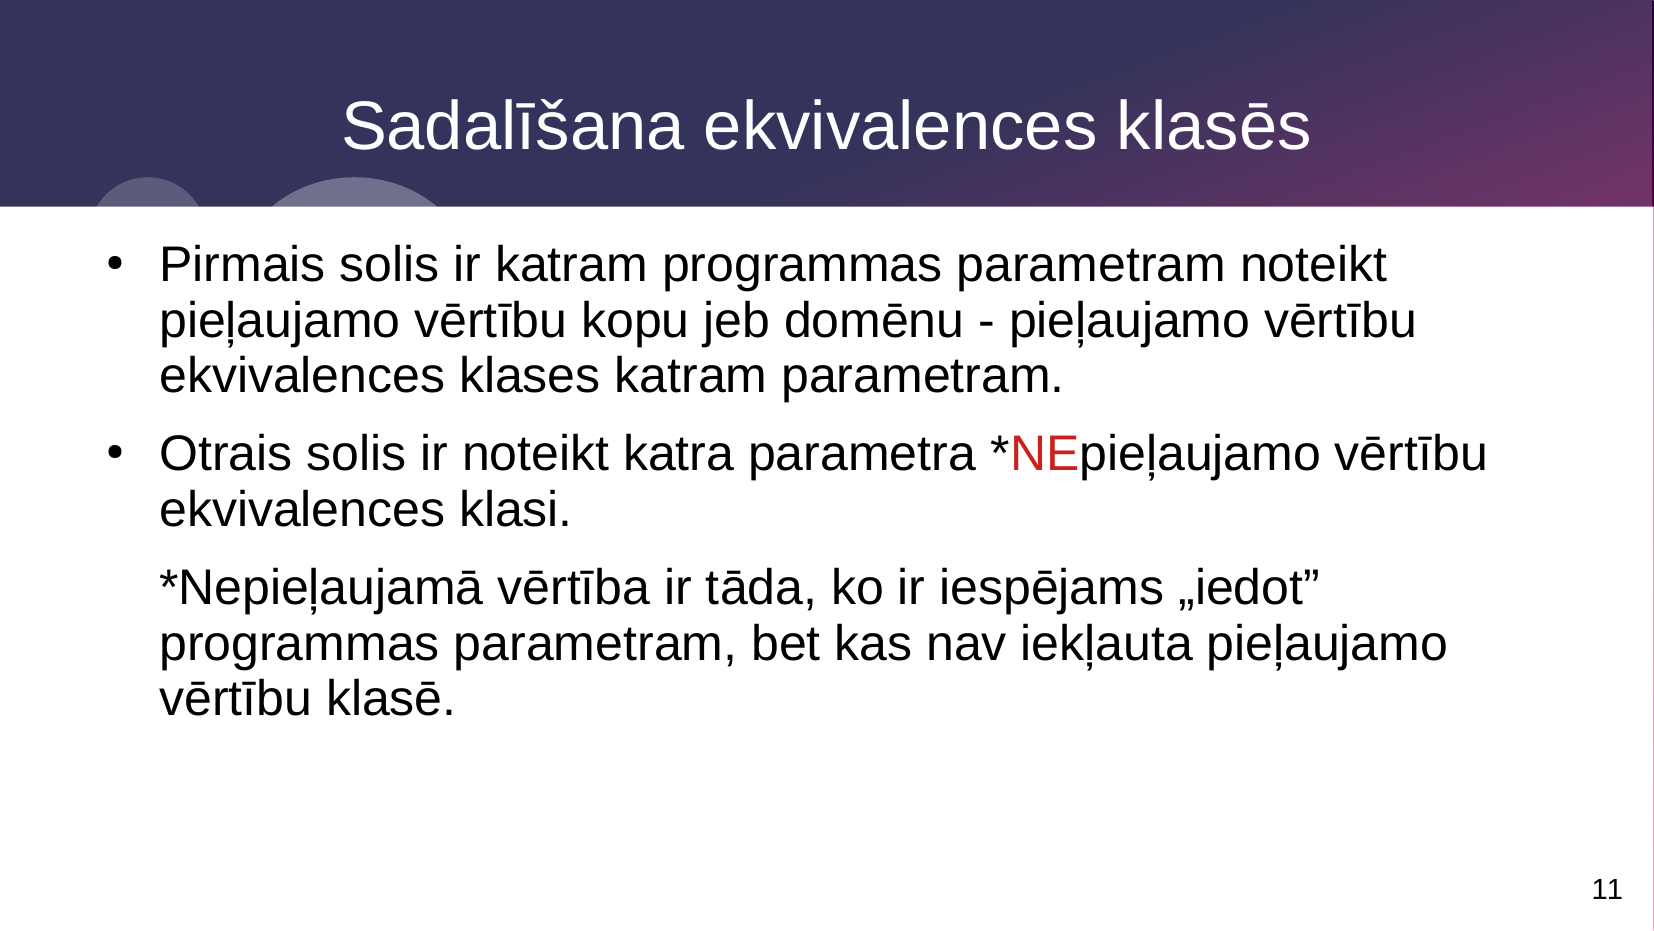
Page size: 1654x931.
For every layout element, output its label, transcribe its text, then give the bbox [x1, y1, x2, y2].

list Pirmais solis ir katram programmas parametram noteikt pieļaujamo vērtību kopu jeb domēnu - pieļaujamo vērtību ekvivalences klases katram parametram. Otrais solis ir noteikt katra parametra *NEpieļaujamo vērtību ekvivalences klasi. *Nepieļaujamā vērtība ir tāda, ko ir iespējams „iedot” programmas parametram, bet kas nav iekļauta pieļaujamo vērtību klasē. [88, 236, 1565, 827]
title Sadalīšana ekvivalences klasēs [88, 44, 1565, 207]
